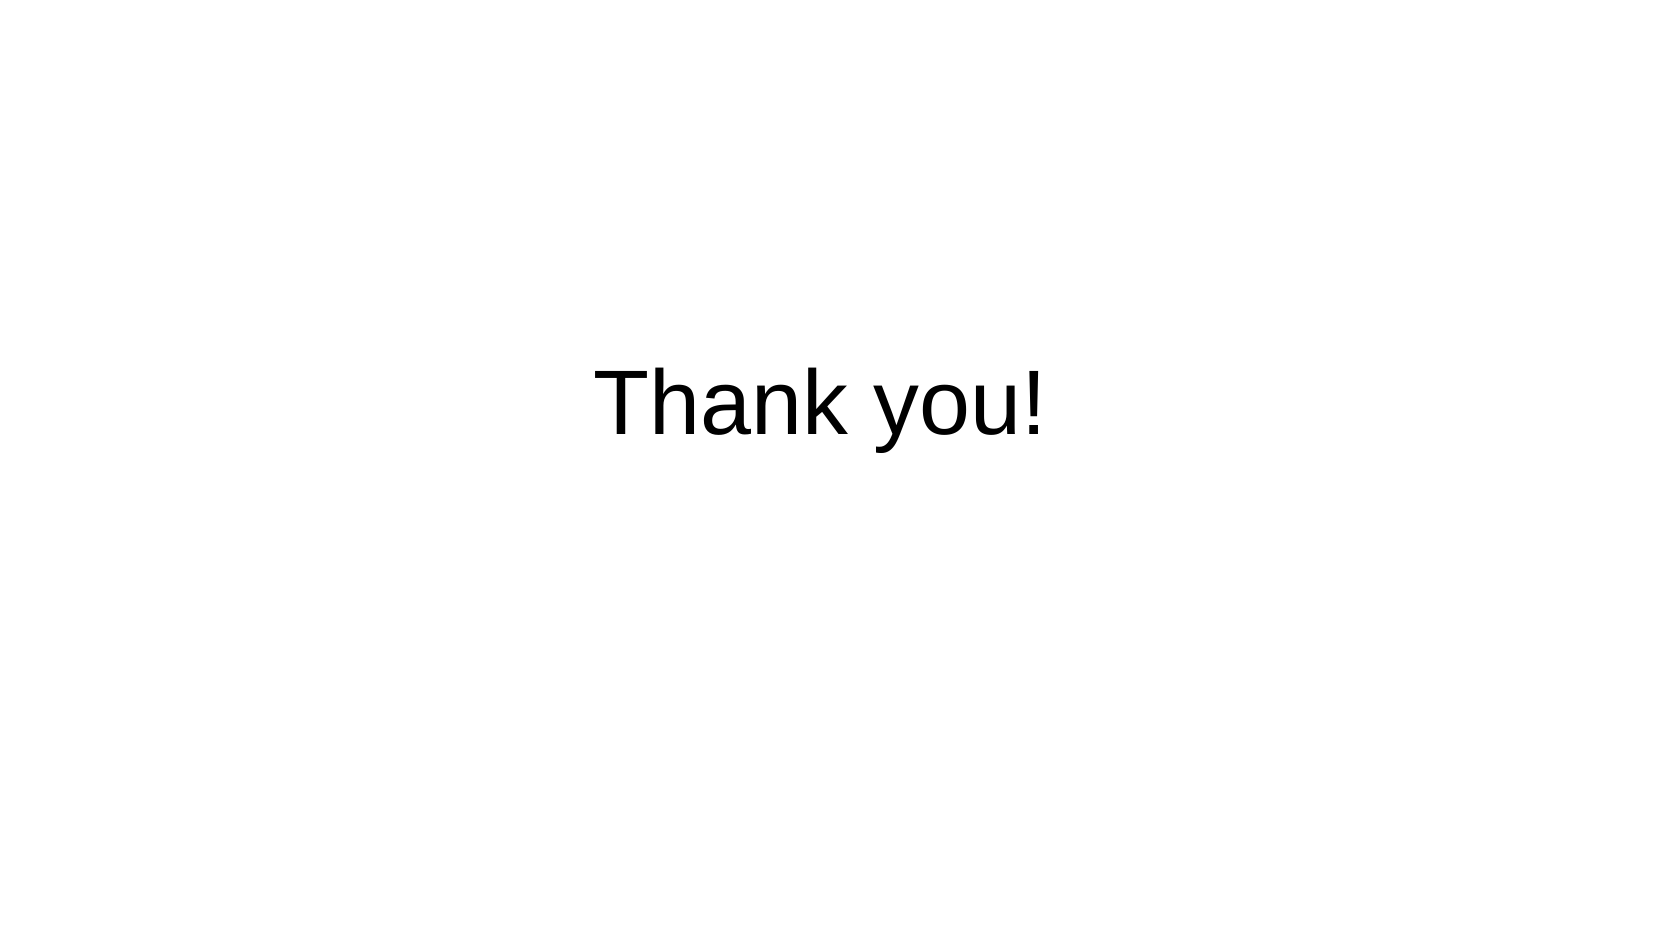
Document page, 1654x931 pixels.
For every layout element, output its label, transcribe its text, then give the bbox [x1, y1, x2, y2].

title Thank you! [76, 324, 1565, 481]
